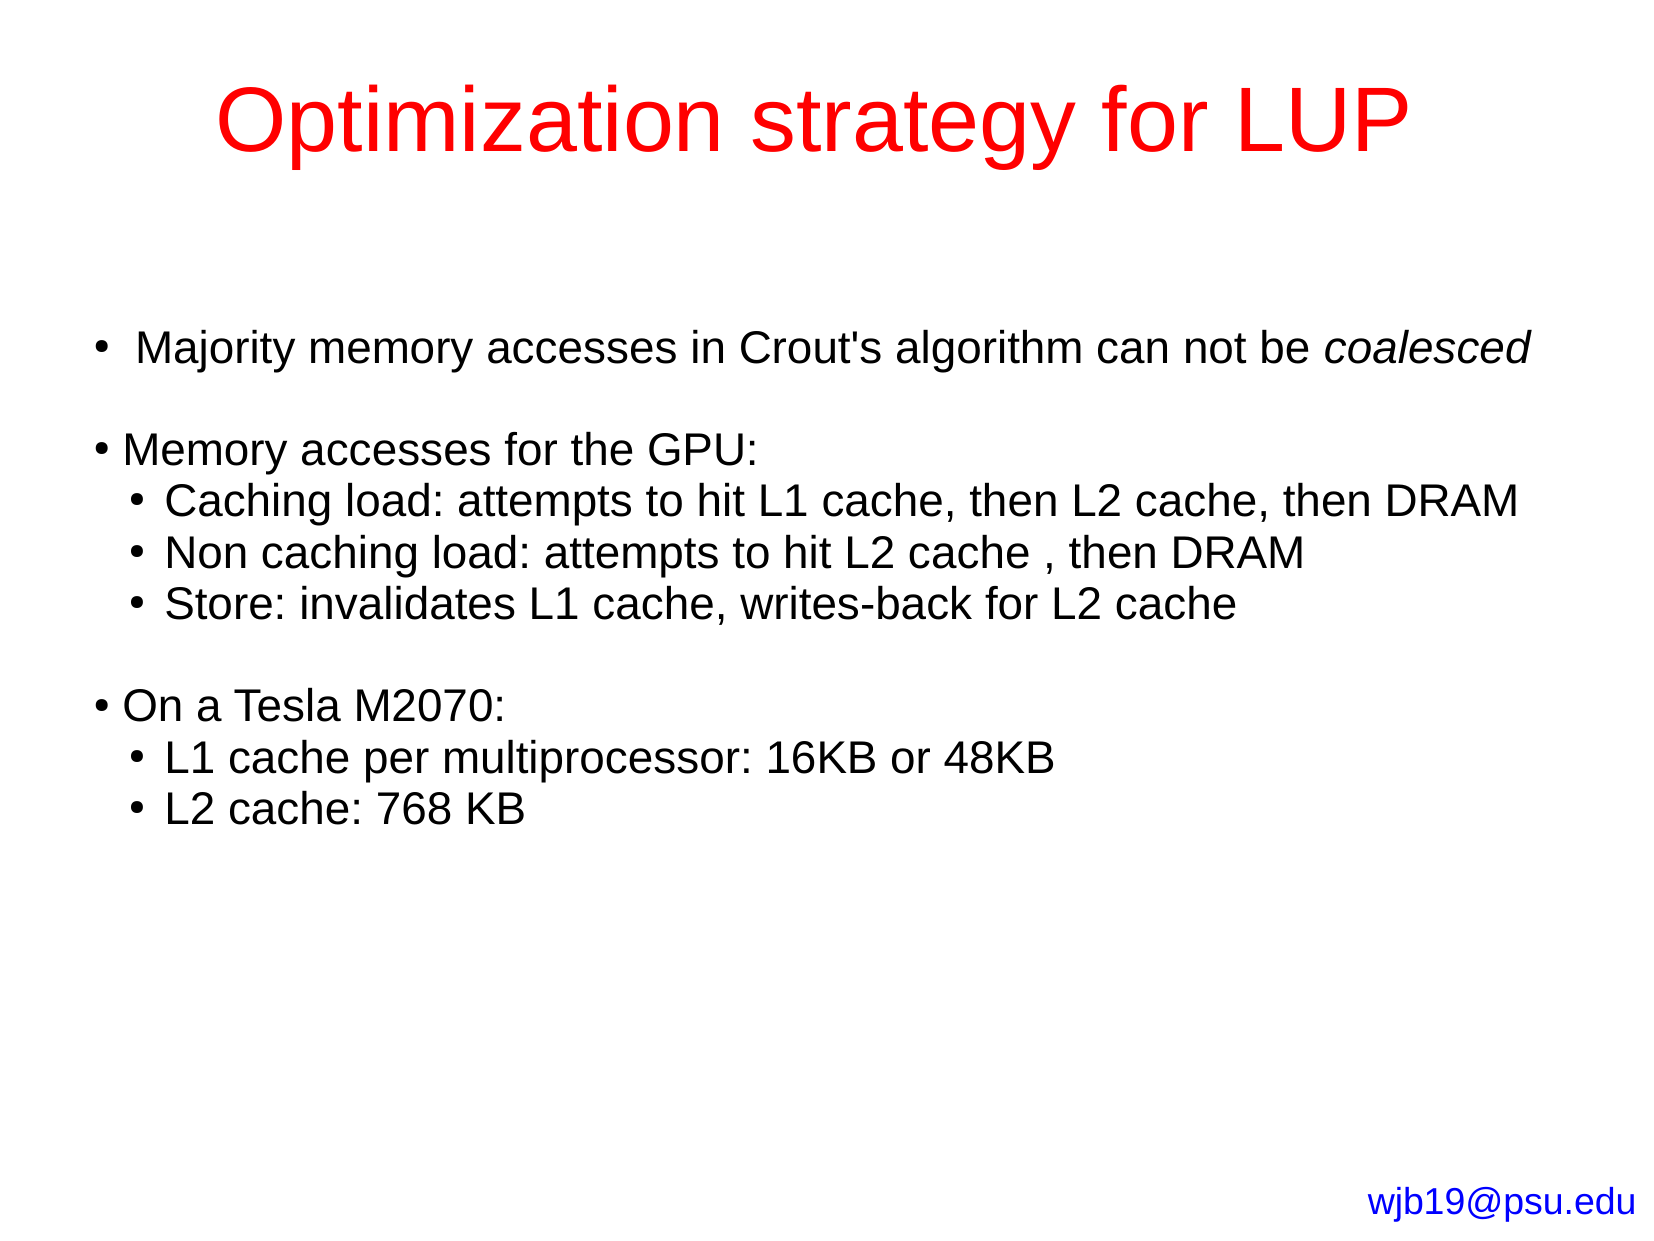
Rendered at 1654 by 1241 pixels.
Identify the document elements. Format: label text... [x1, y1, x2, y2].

subtitle Majority memory accesses in Crout's algorithm can not be coalesced Memory accesses for the GPU: Caching load: attempts to hit L1 cache, then L2 cache, then DRAM Non caching load: attempts to hit L2 cache , then DRAM Store: invalidates L1 cache, writes-back for L2 cache On a Tesla M2070: L1 cache per multiprocessor: 16KB or 48KB L2 cache: 768 KB [93, 321, 1549, 1041]
title Optimization strategy for LUP [82, 67, 1571, 275]
text_box wjb19@psu.edu [1353, 1173, 1652, 1231]
